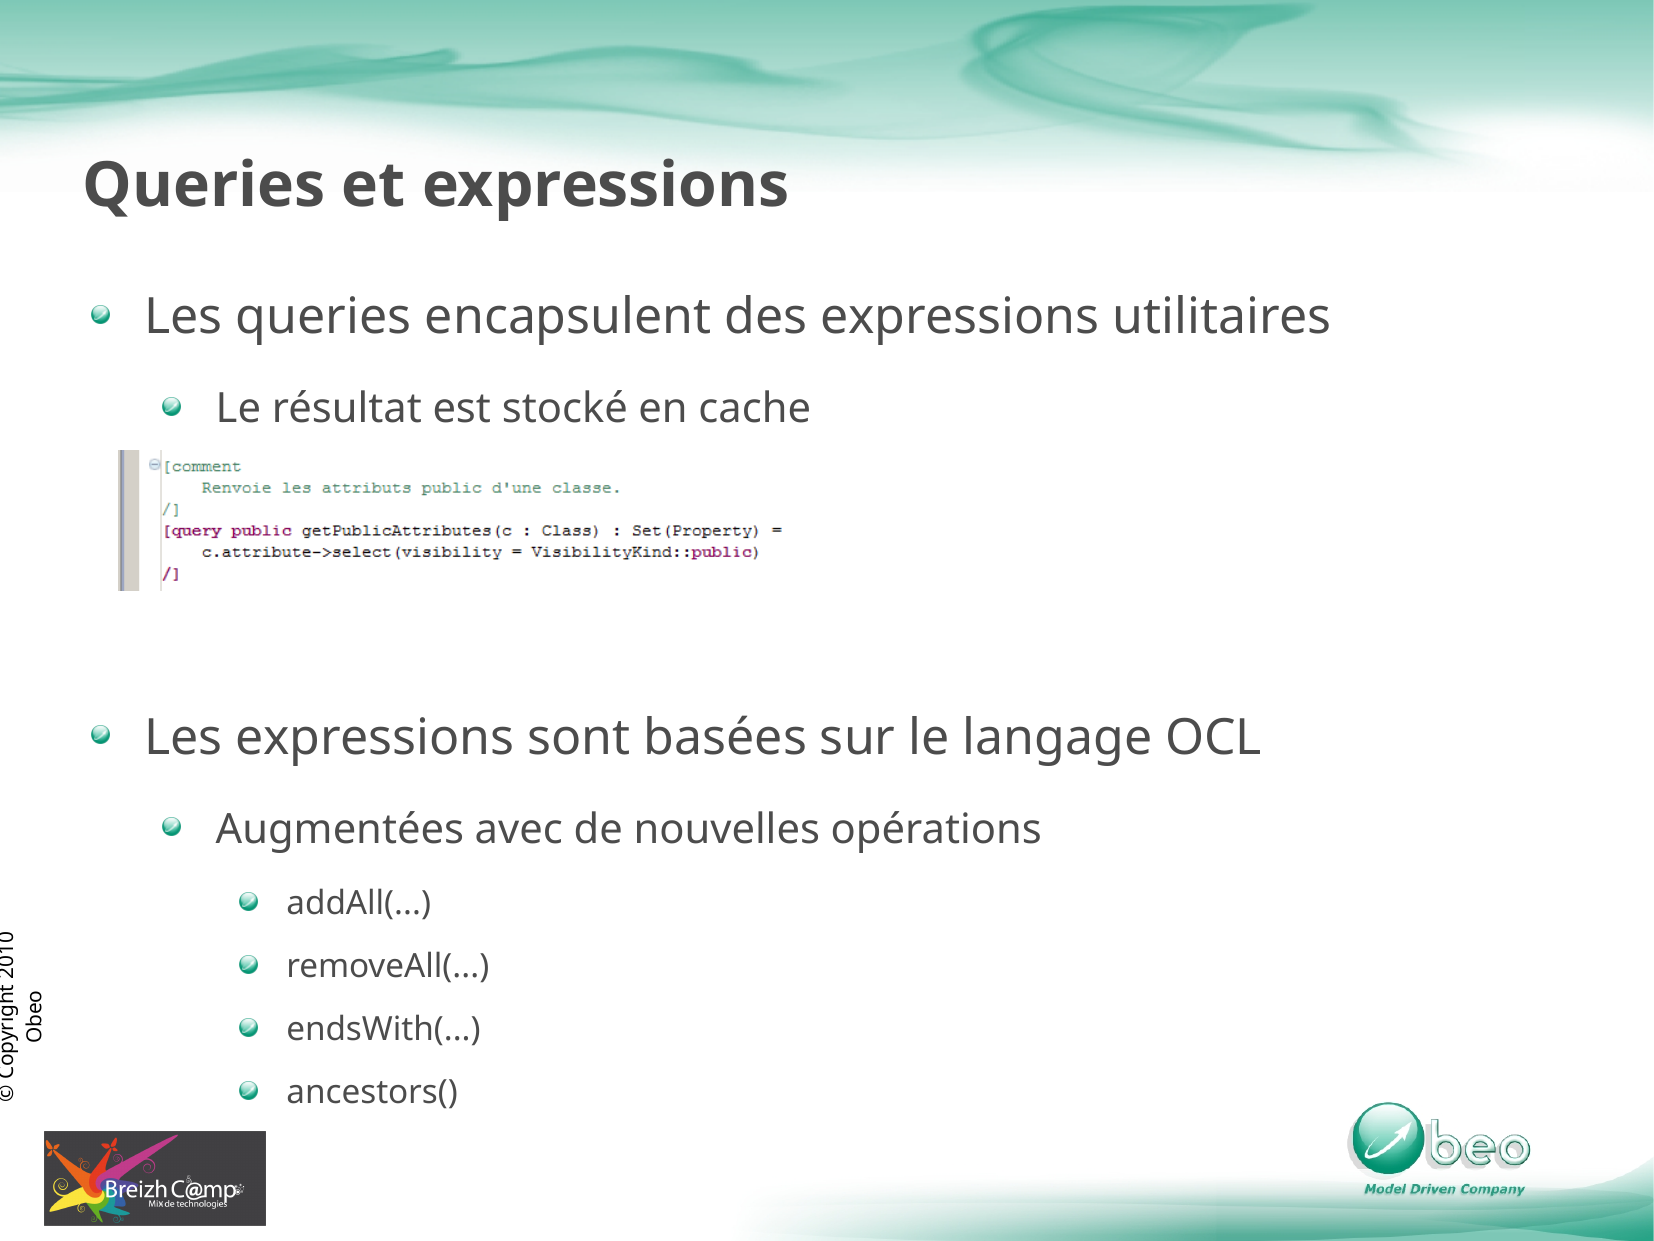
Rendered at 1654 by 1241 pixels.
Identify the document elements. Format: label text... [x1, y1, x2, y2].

picture [118, 450, 792, 591]
title Queries et expressions [82, 78, 1571, 280]
picture [0, 0, 1654, 192]
list Les queries encapsulent des expressions utilitaires Le résultat est stocké en cache Les expressions sont basées sur le langage OCL Augmentées avec de nouvelles opérations addAll(...) removeAll(...) endsWith(...) ancestors() [73, 280, 1595, 1133]
picture [0, 1100, 1654, 1241]
